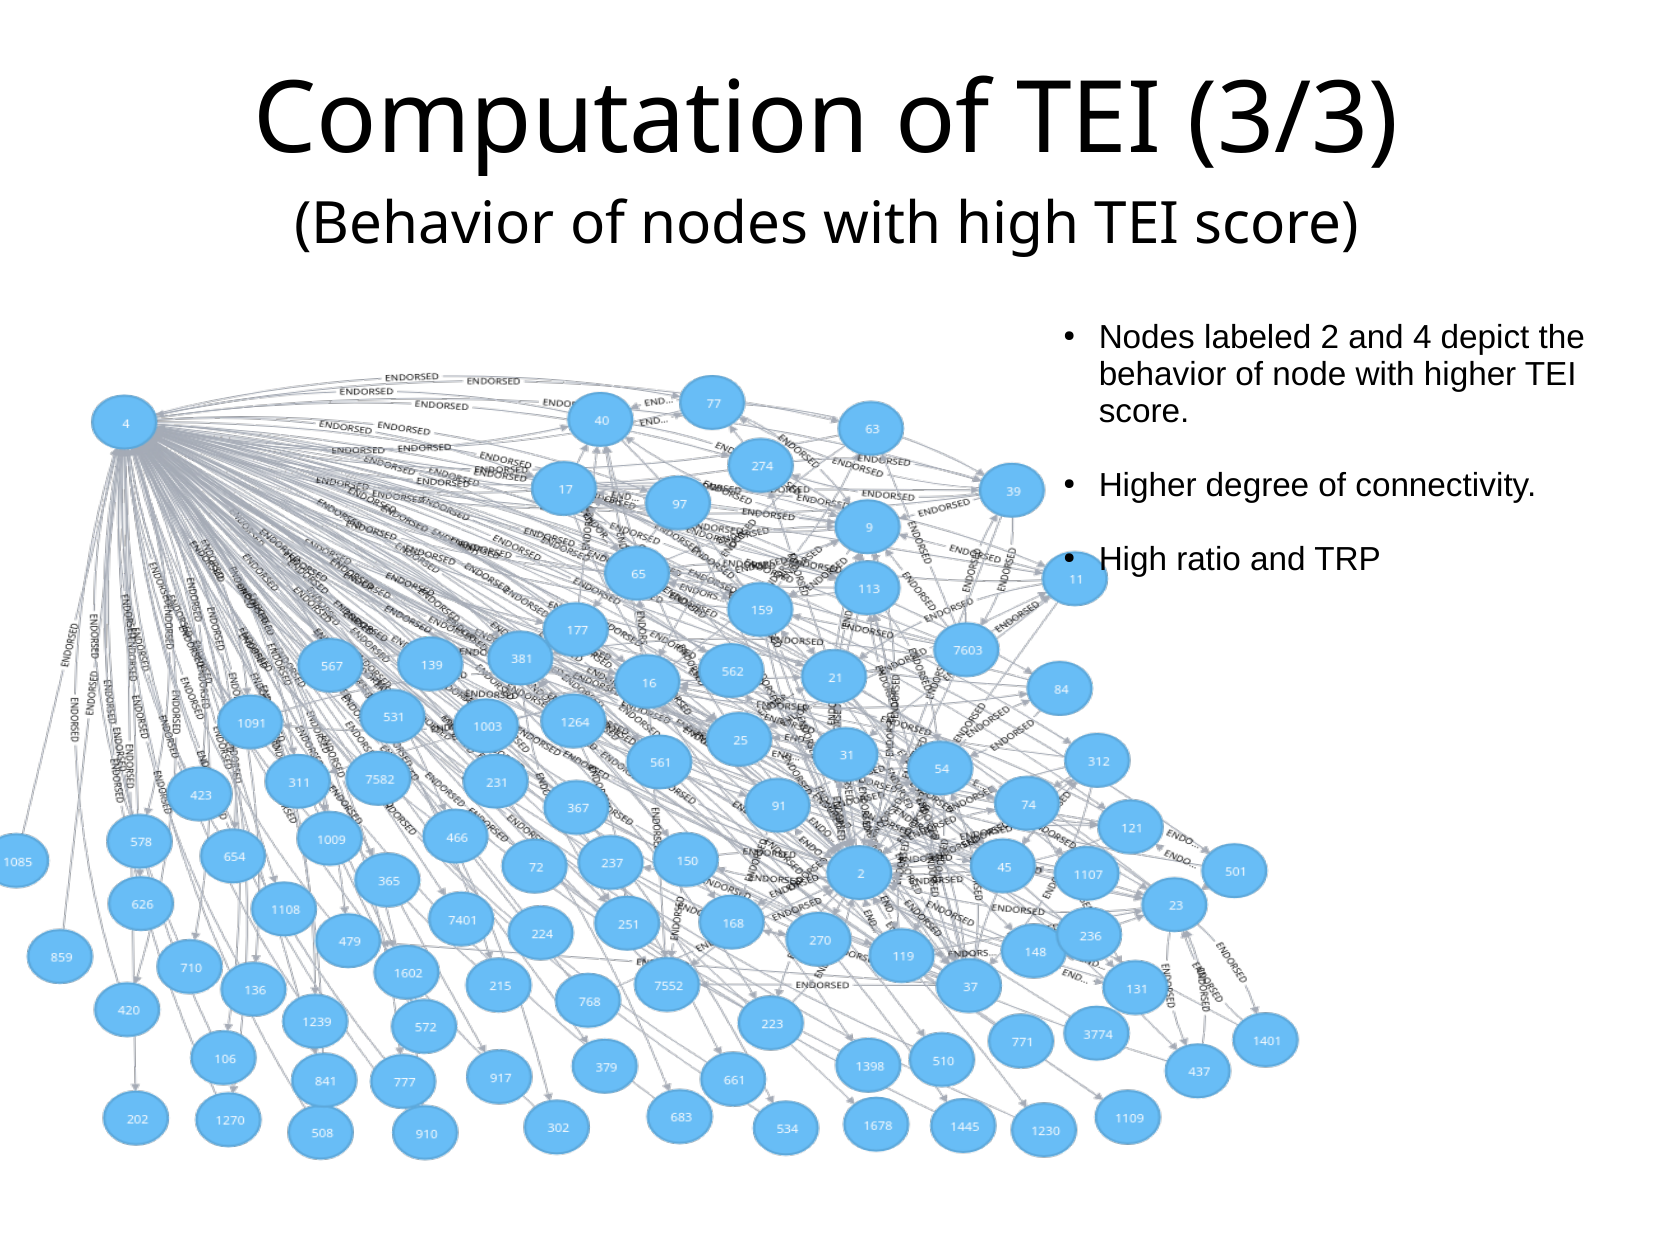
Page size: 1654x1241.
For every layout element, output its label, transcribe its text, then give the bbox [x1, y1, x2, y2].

text_box Nodes labeled 2 and 4 depict the behavior of node with higher TEI score. Higher degree of connectivity. High ratio and TRP [1048, 311, 1636, 643]
title Computation of TEI (3/3) (Behavior of nodes with high TEI score) [82, 45, 1571, 261]
picture [0, 302, 1303, 1223]
